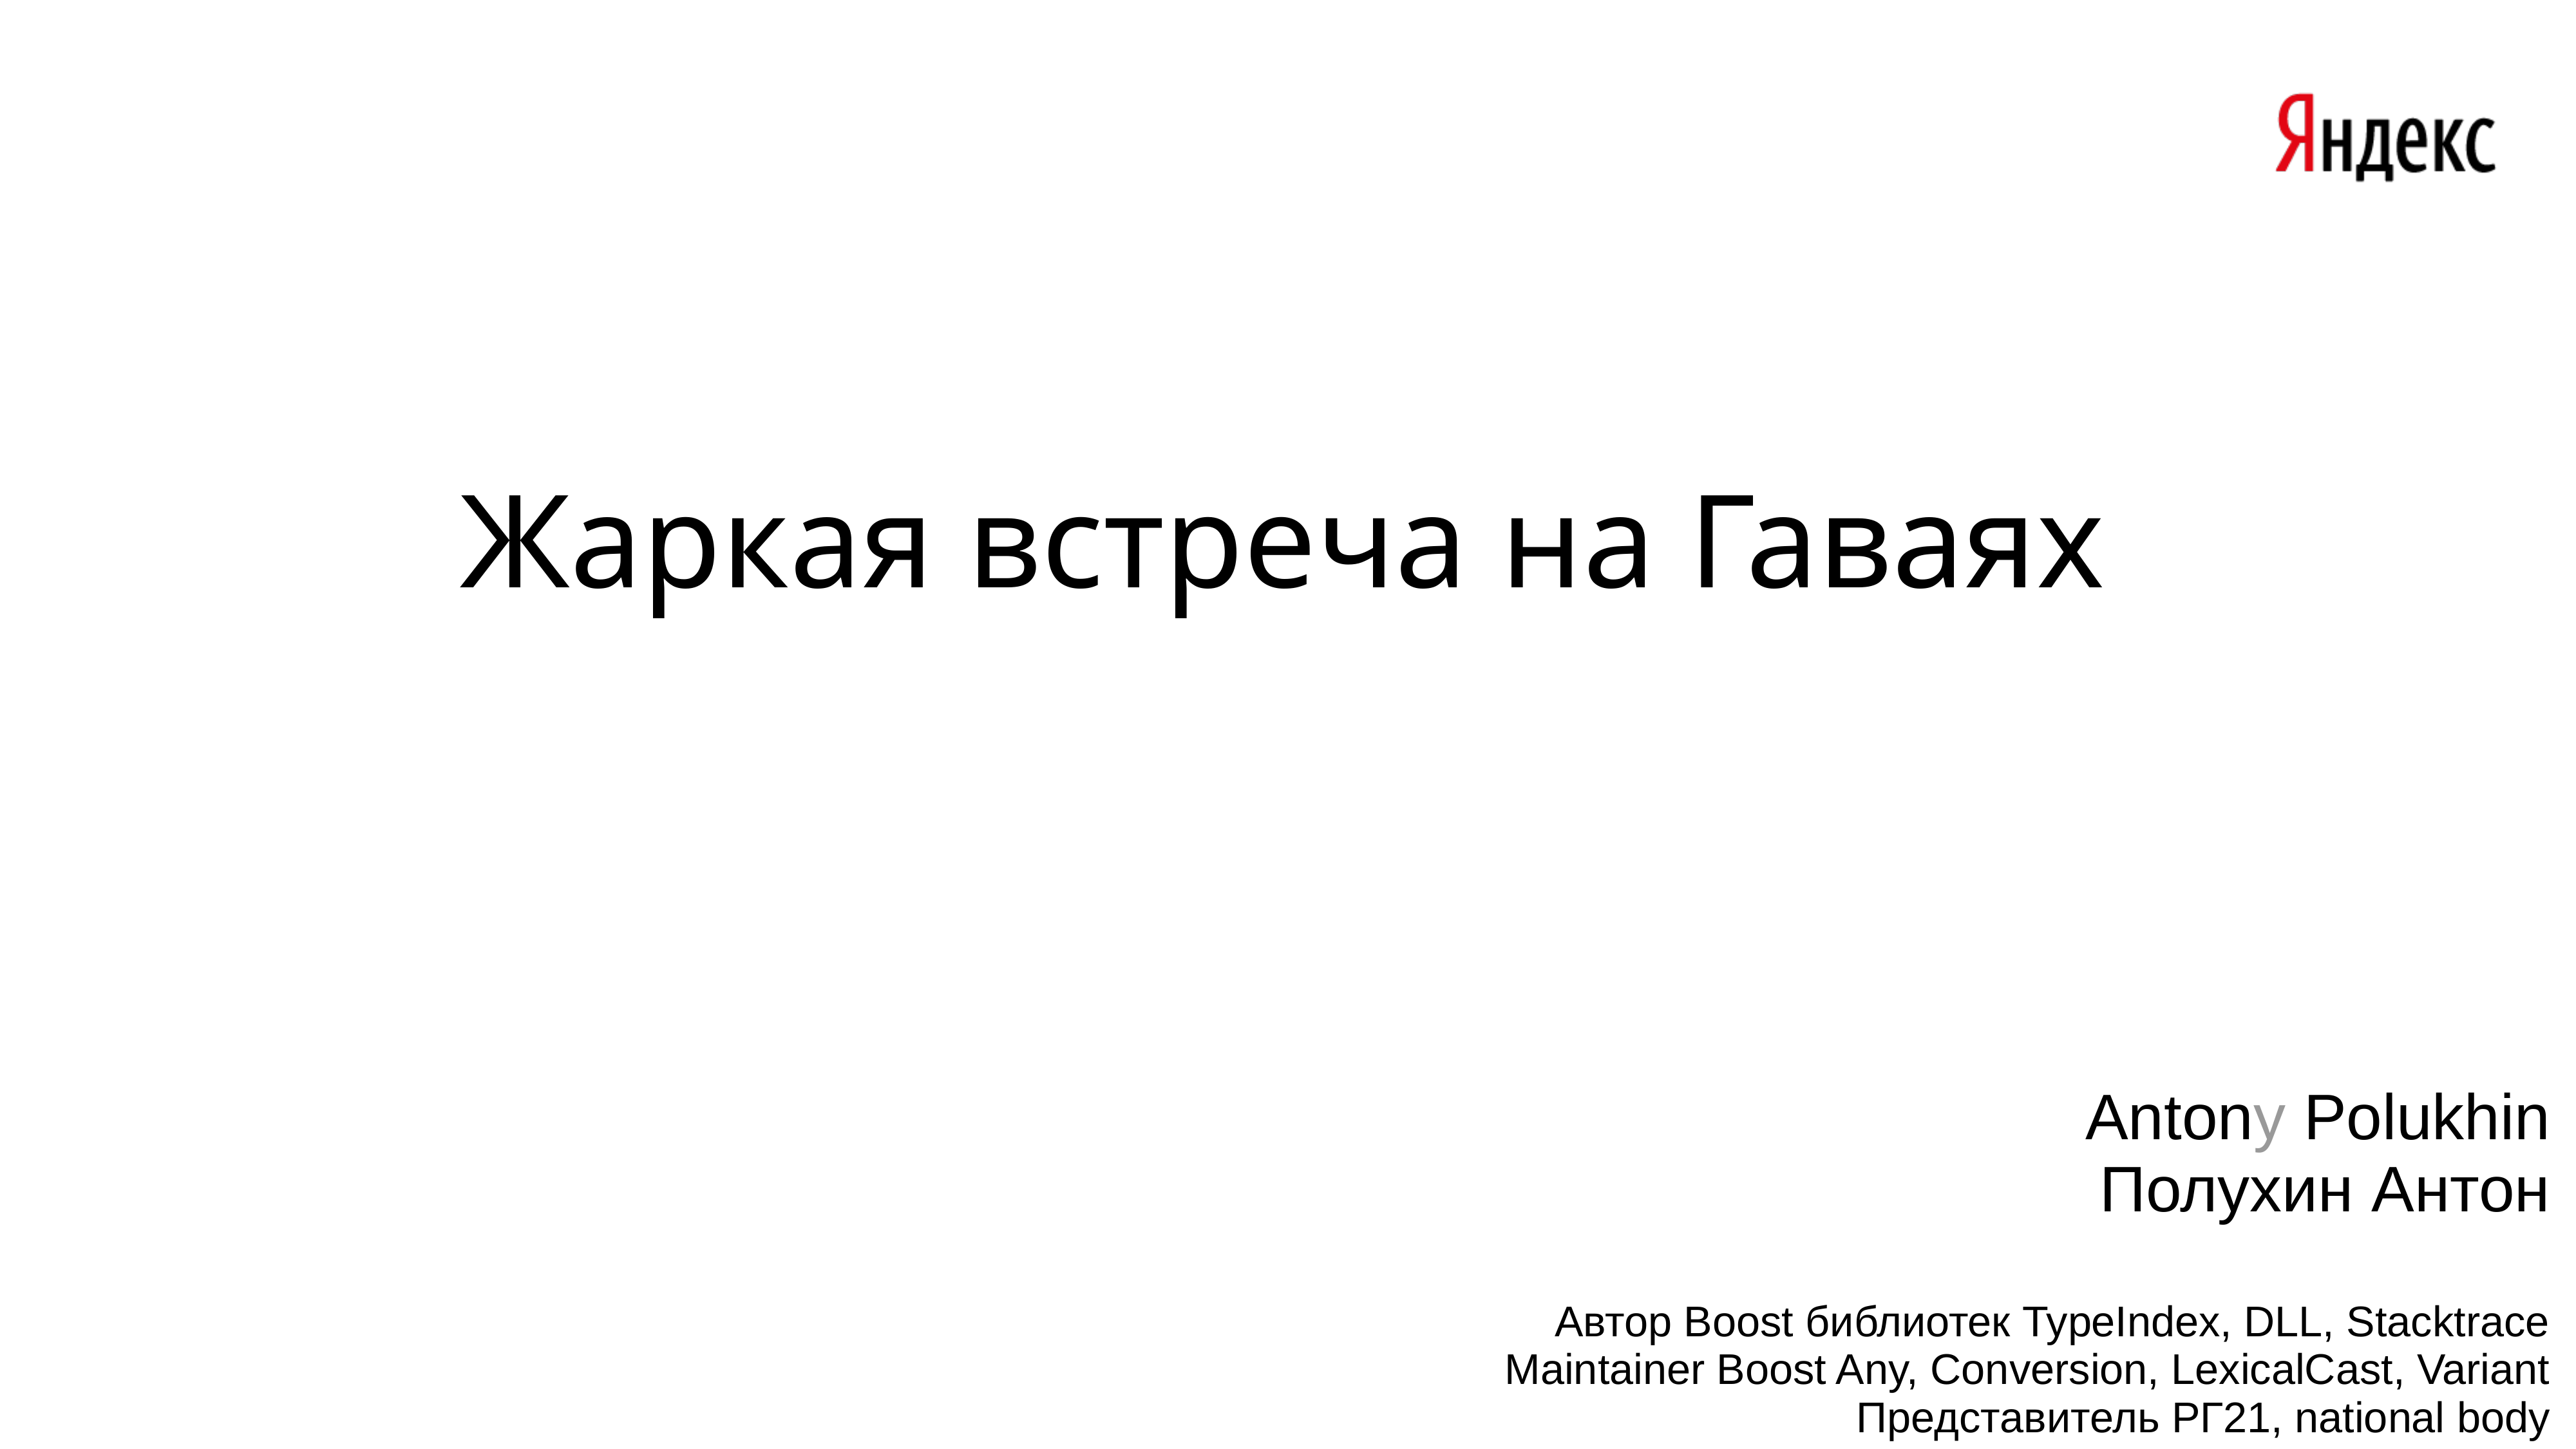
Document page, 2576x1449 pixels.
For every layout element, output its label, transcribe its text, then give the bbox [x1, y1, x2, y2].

title Жаркая встреча на Гаваях [205, 155, 2370, 918]
picture [2275, 85, 2512, 193]
text_box Antony Polukhin Полухин Антон Автор Boost библиотек TypeIndex, DLL, Stacktrace Maintainer Boost Any, Conversion, LexicalСast, Variant Представитель РГ21, national body [68, 1076, 2561, 1448]
